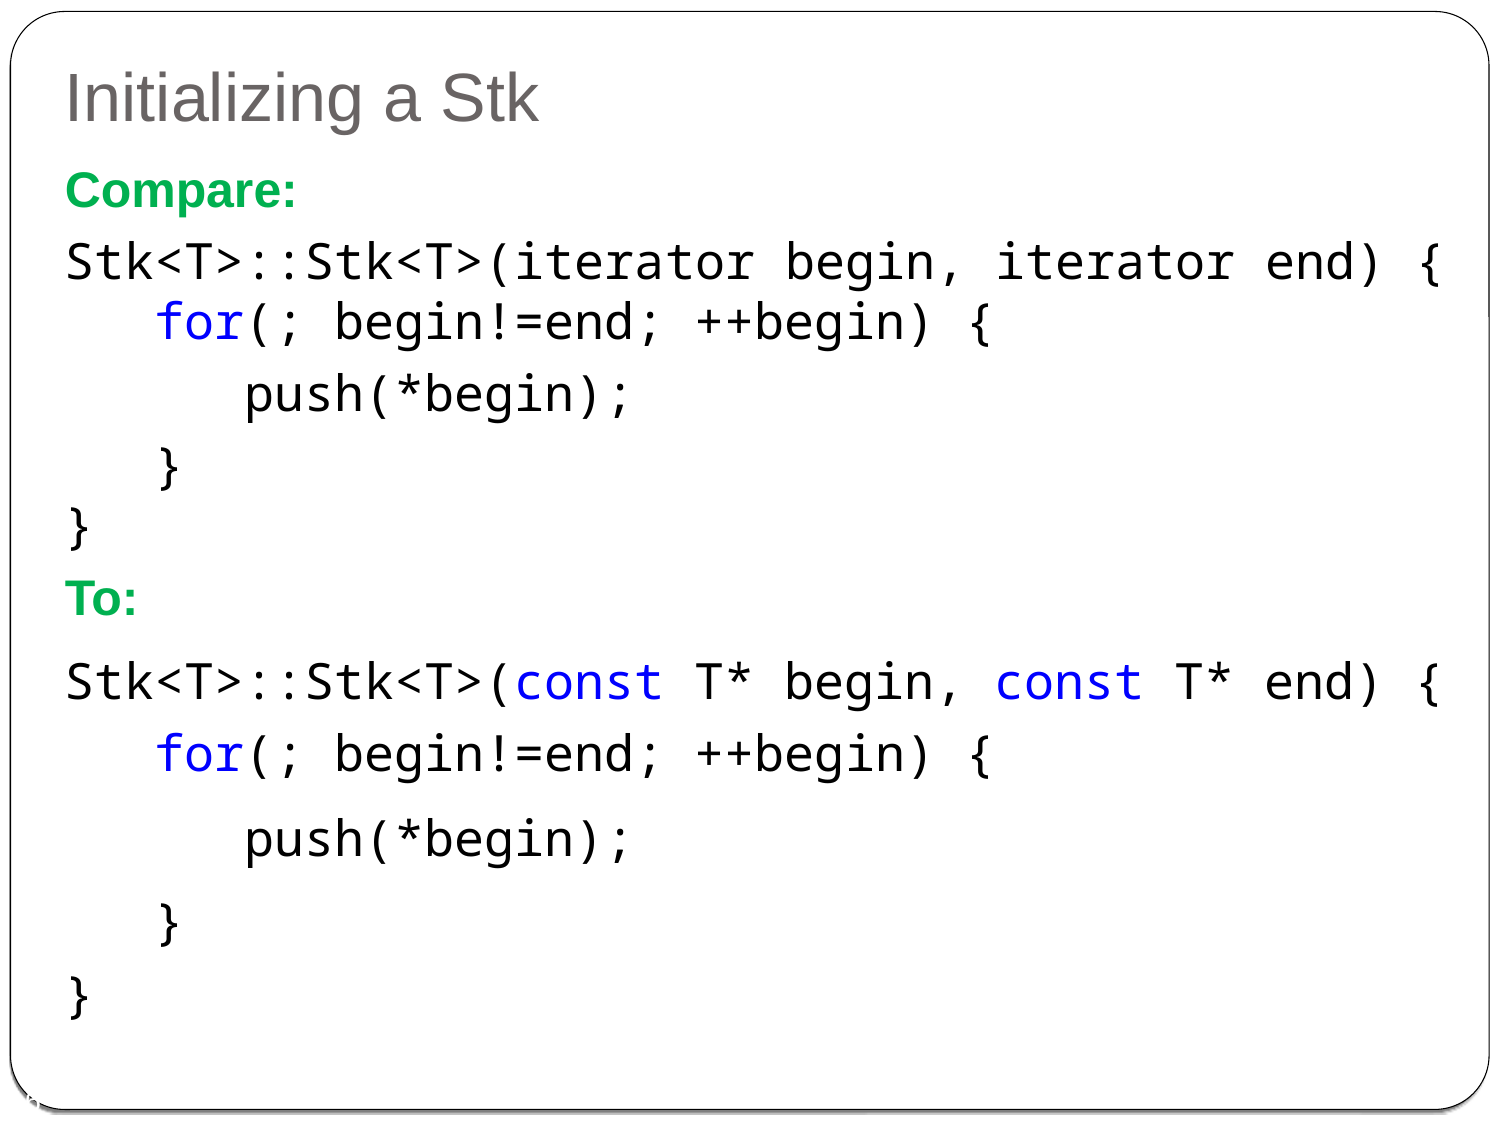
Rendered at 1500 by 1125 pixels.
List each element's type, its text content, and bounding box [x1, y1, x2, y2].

slide_number <number> [0, 1074, 50, 1125]
list Compare: Stk<T>::Stk<T>(iterator begin, iterator end) { for(; begin!=end; ++begin) { push(*begin); } } To: Stk<T>::Stk<T>(const T* begin, const T* end) { for(; begin!=end; ++begin) { push(*begin); } } [50, 149, 1500, 1088]
title Initializing a Stk [50, 45, 1450, 149]
